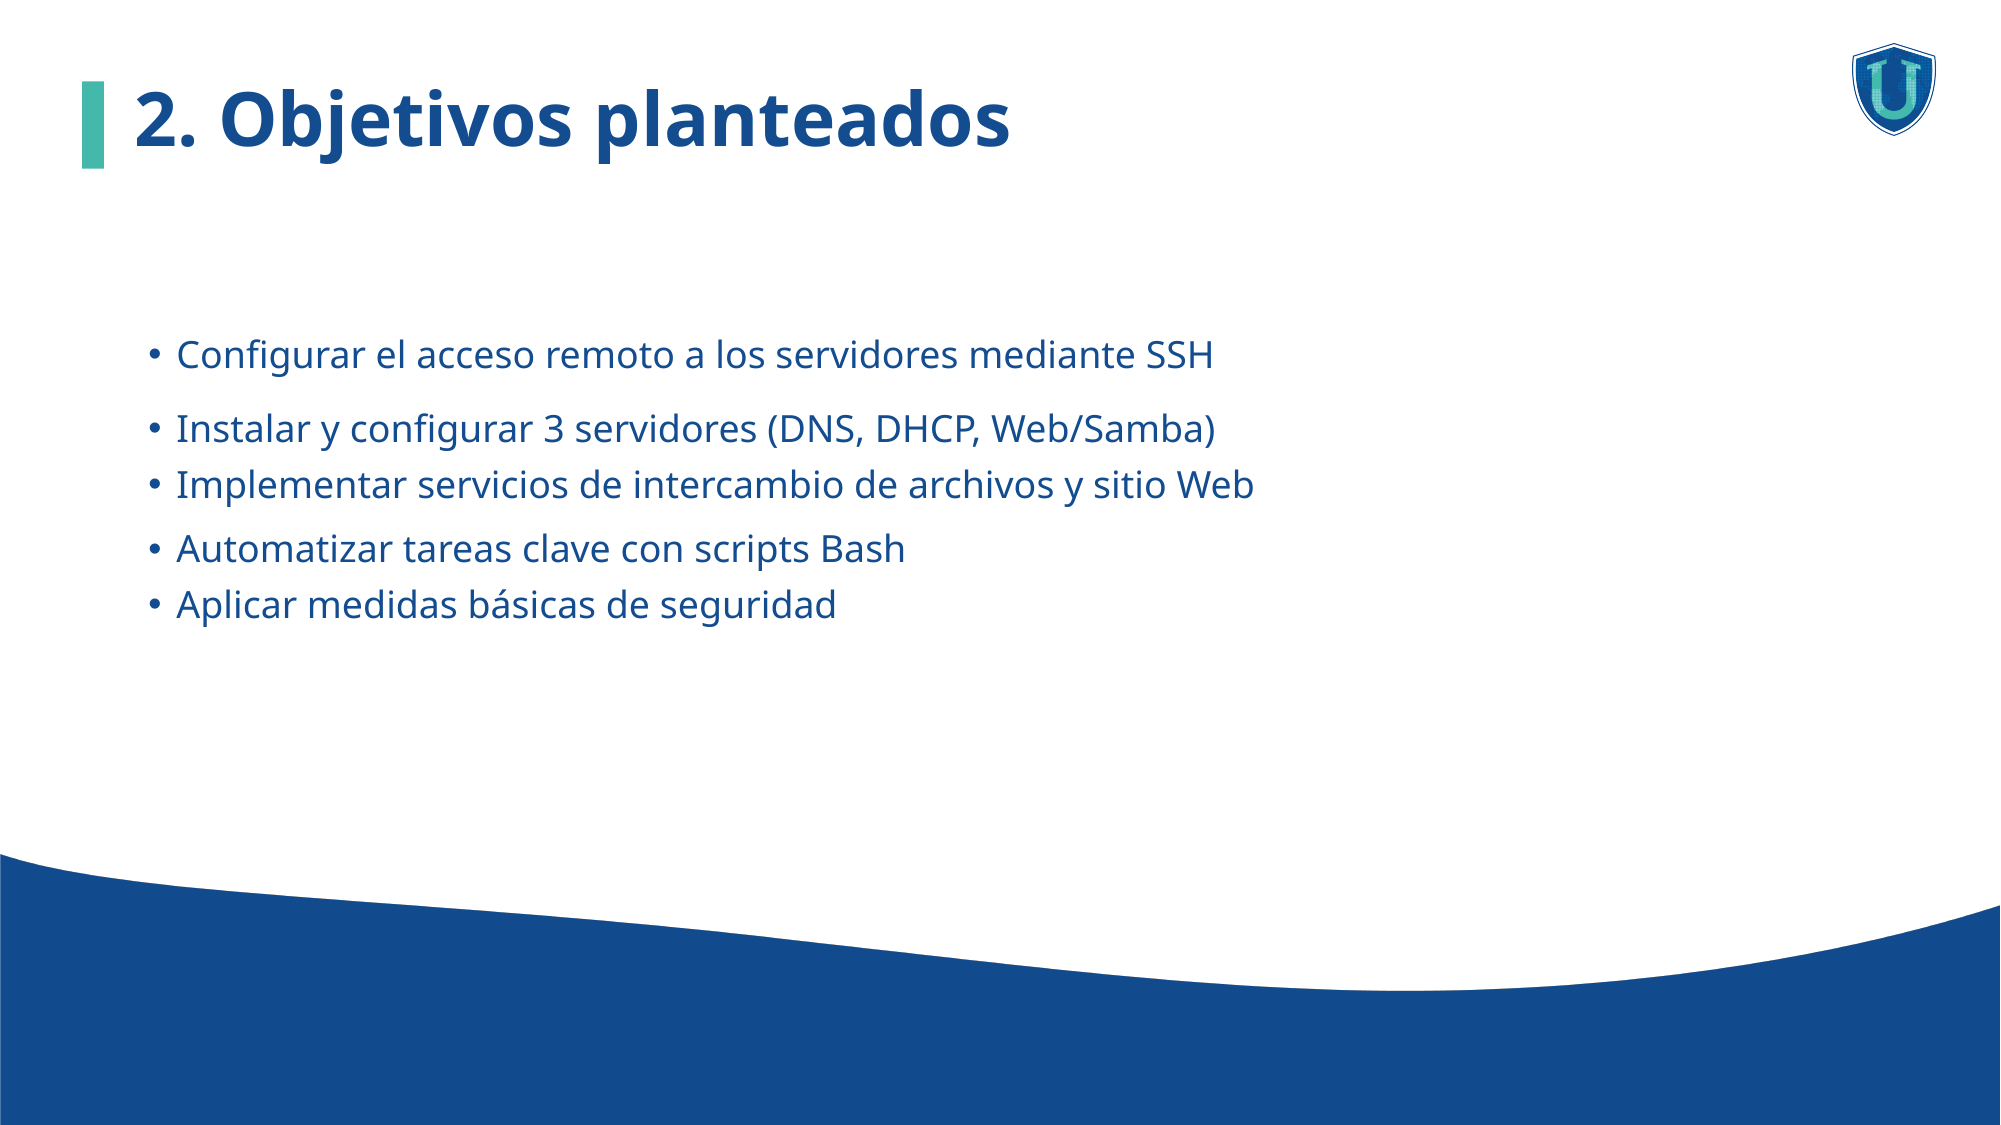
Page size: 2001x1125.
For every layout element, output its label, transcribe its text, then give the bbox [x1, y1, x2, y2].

text_box Aplicar medidas básicas de seguridad [133, 562, 1548, 634]
picture [1850, 41, 1938, 138]
picture [0, 854, 2000, 1125]
text_box [82, 81, 104, 169]
text_box Instalar y configurar 3 servidores (DNS, DHCP, Web/Samba) Implementar servicios de intercambio de archivos y sitio Web [133, 386, 1717, 514]
text_box Automatizar tareas clave con scripts Bash [133, 506, 1602, 578]
text_box Configurar el acceso remoto a los servidores mediante SSH [133, 312, 1442, 384]
text_box 2. Objetivos planteados [119, 74, 1064, 162]
